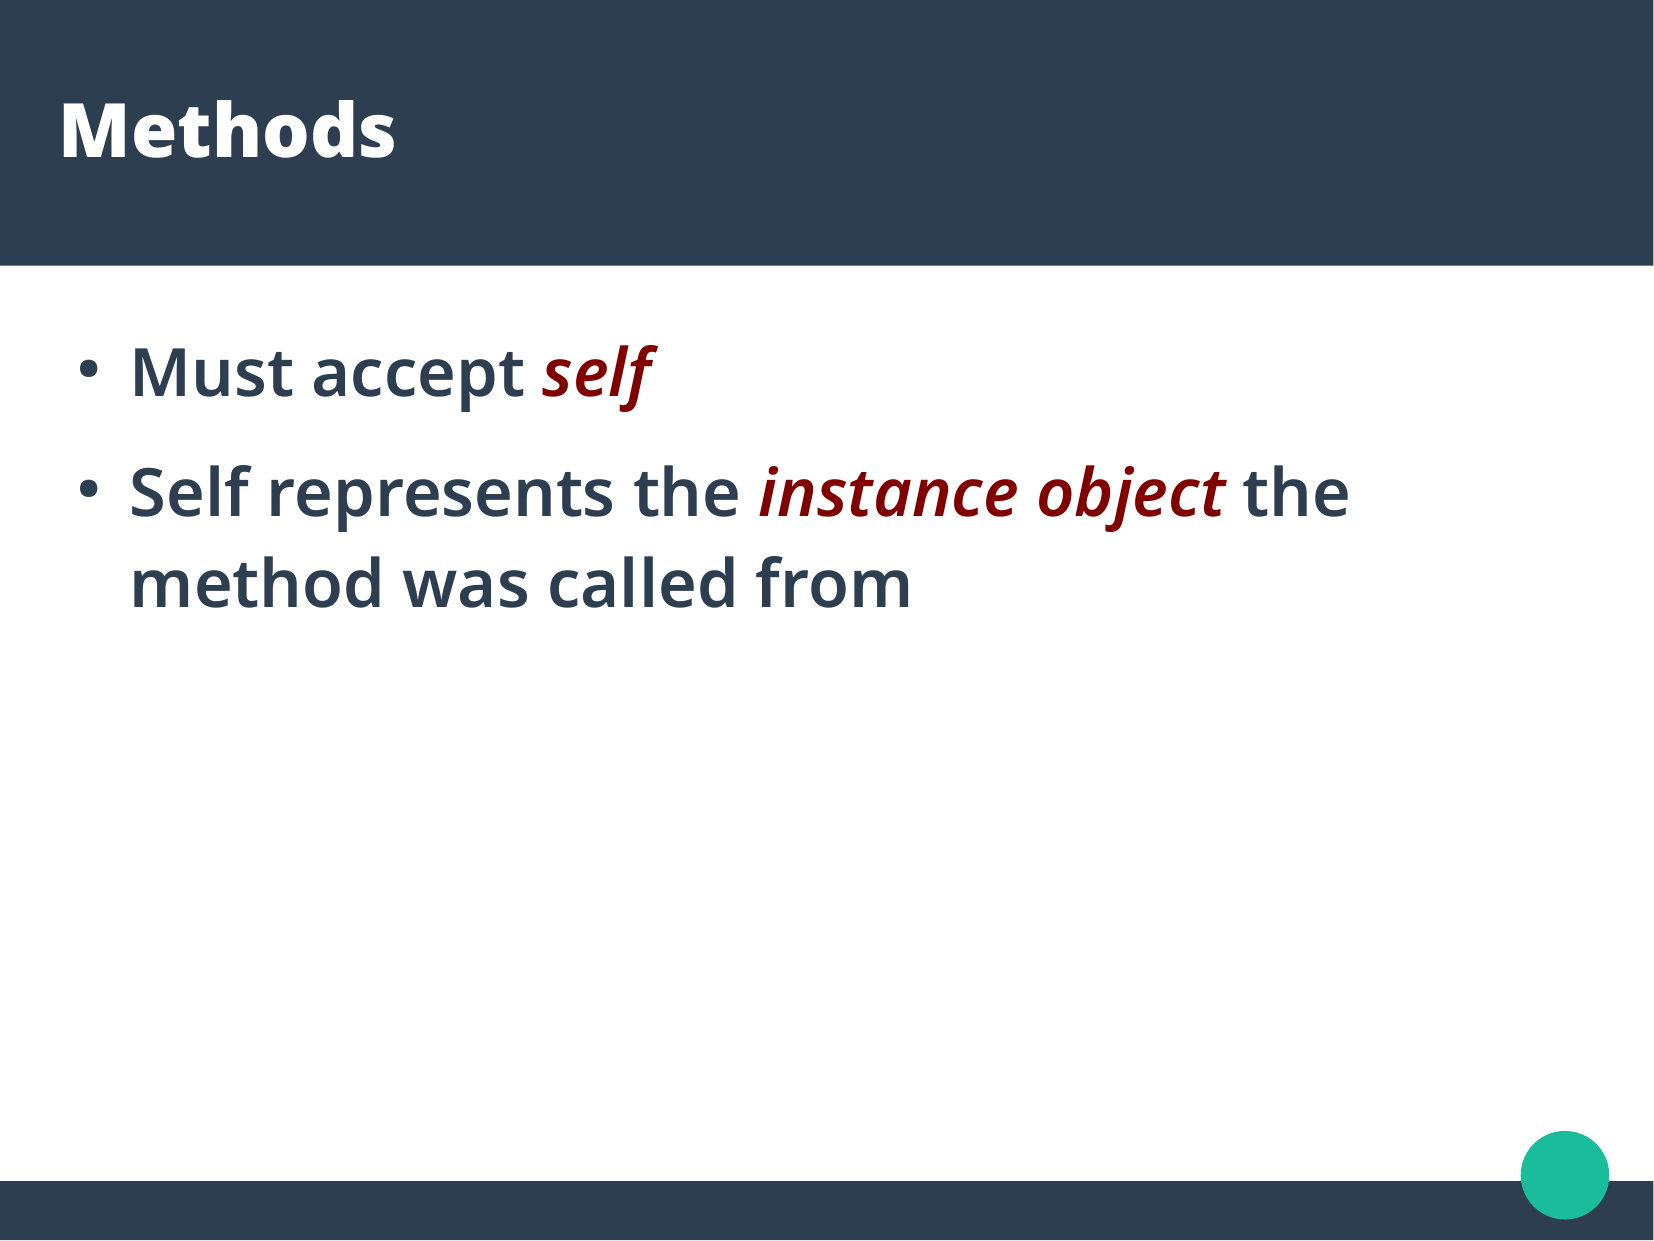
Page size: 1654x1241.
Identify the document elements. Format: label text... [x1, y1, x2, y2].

list Must accept self Self represents the instance object the method was called from [59, 324, 1595, 1152]
title Methods [59, 49, 1595, 207]
